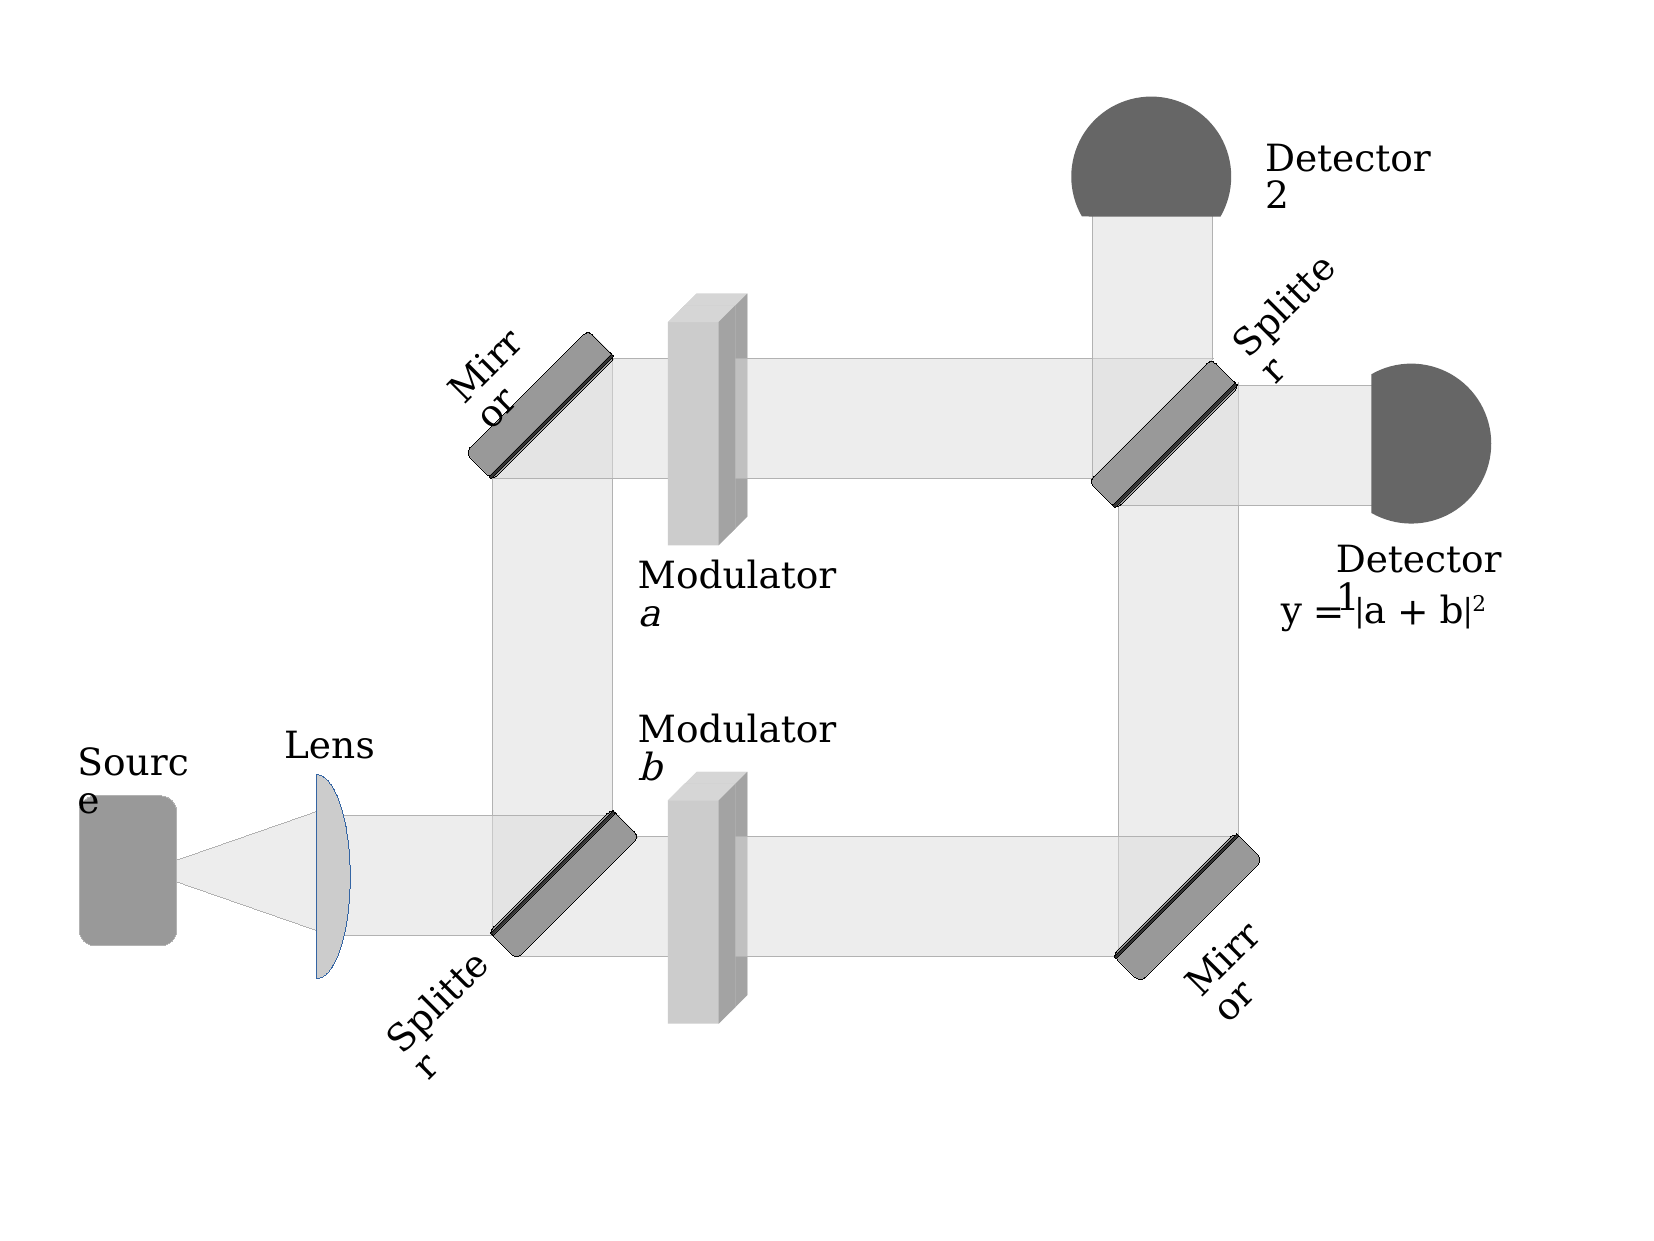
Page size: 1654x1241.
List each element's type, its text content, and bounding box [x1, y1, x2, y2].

text_box Source [62, 738, 206, 799]
text_box Modulator a [622, 551, 863, 606]
text_box Mirror [427, 292, 563, 427]
text_box Detector 1 [1321, 535, 1524, 586]
text_box Detector 2 [1250, 134, 1453, 188]
text_box Splitter [365, 926, 522, 1083]
text_box Modulator b [622, 705, 863, 759]
text_box Splitter [1212, 230, 1368, 386]
text_box [79, 96, 1492, 1024]
text_box Lens [269, 721, 413, 782]
text_box y = |a + b|2 [1266, 586, 1525, 643]
text_box Mirror [1165, 885, 1300, 1020]
